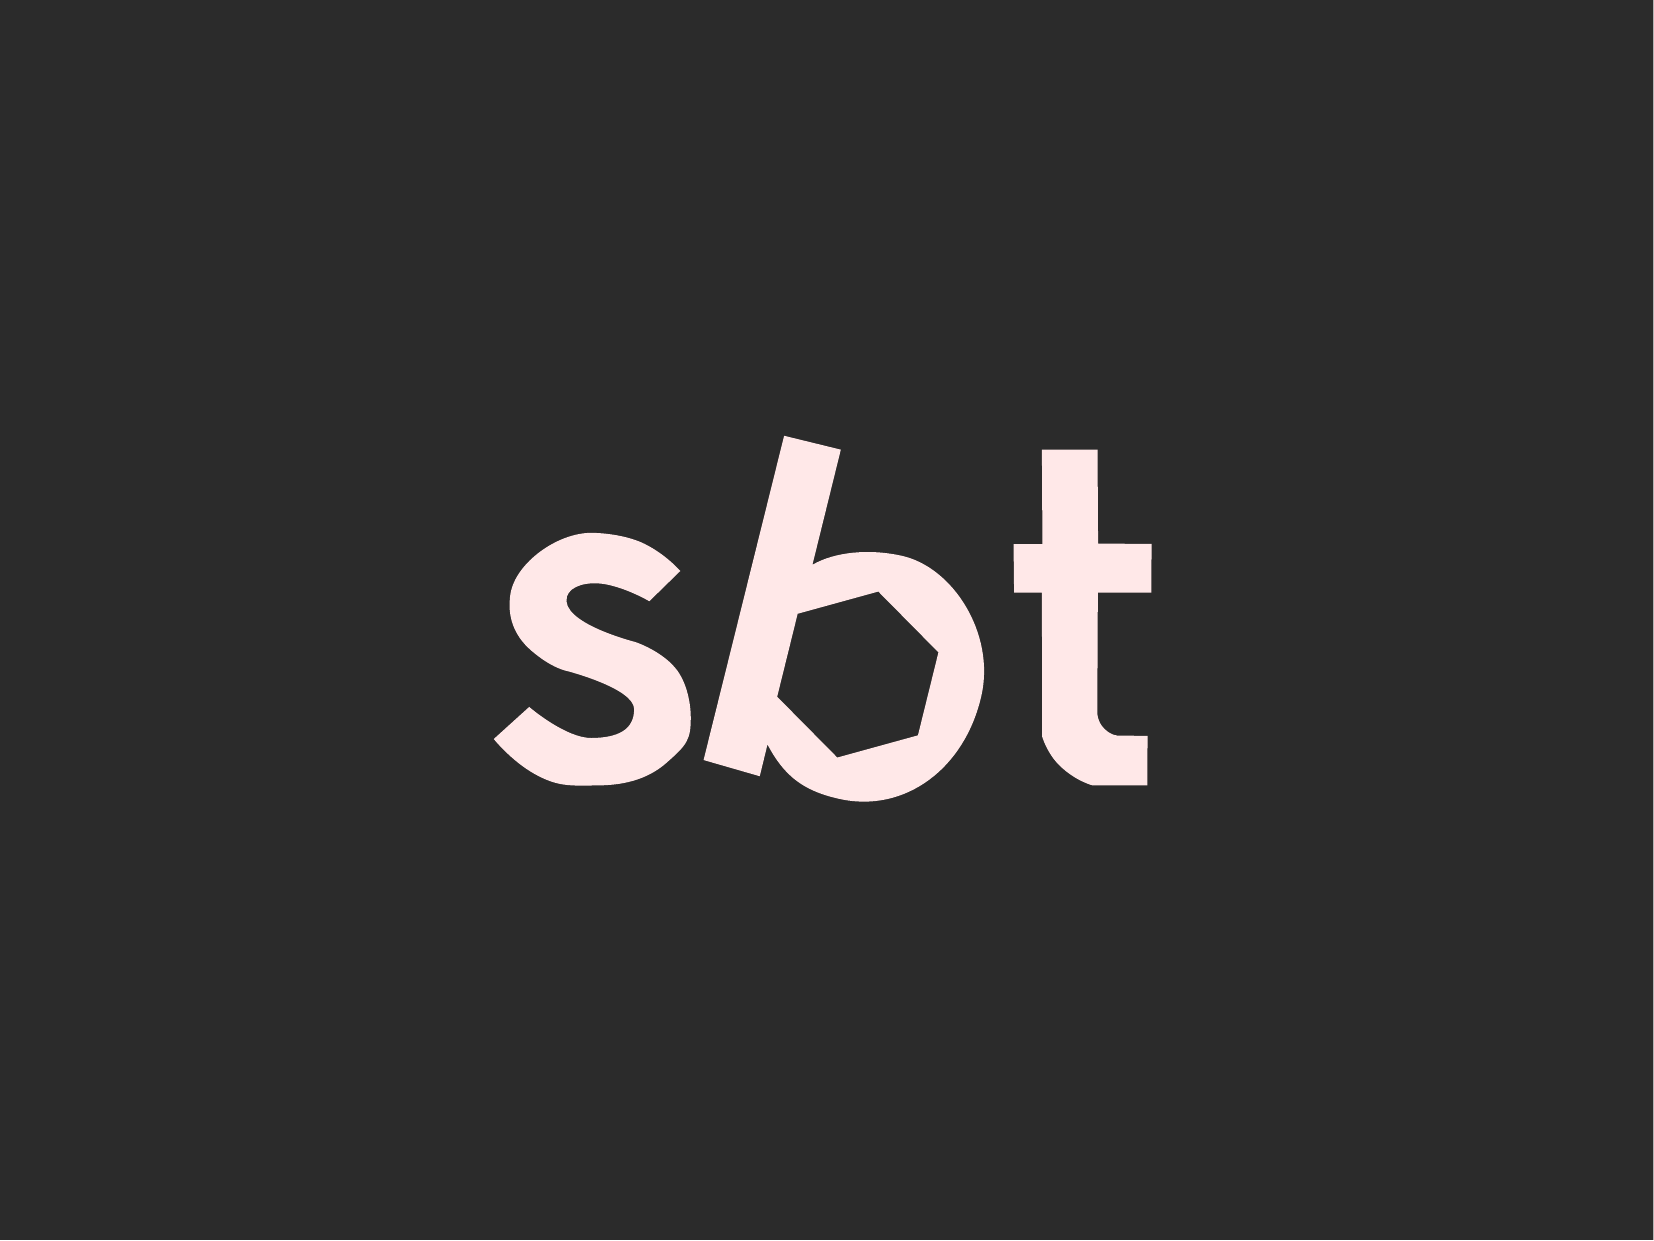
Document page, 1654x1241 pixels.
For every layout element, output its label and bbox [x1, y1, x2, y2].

picture [481, 421, 1173, 819]
